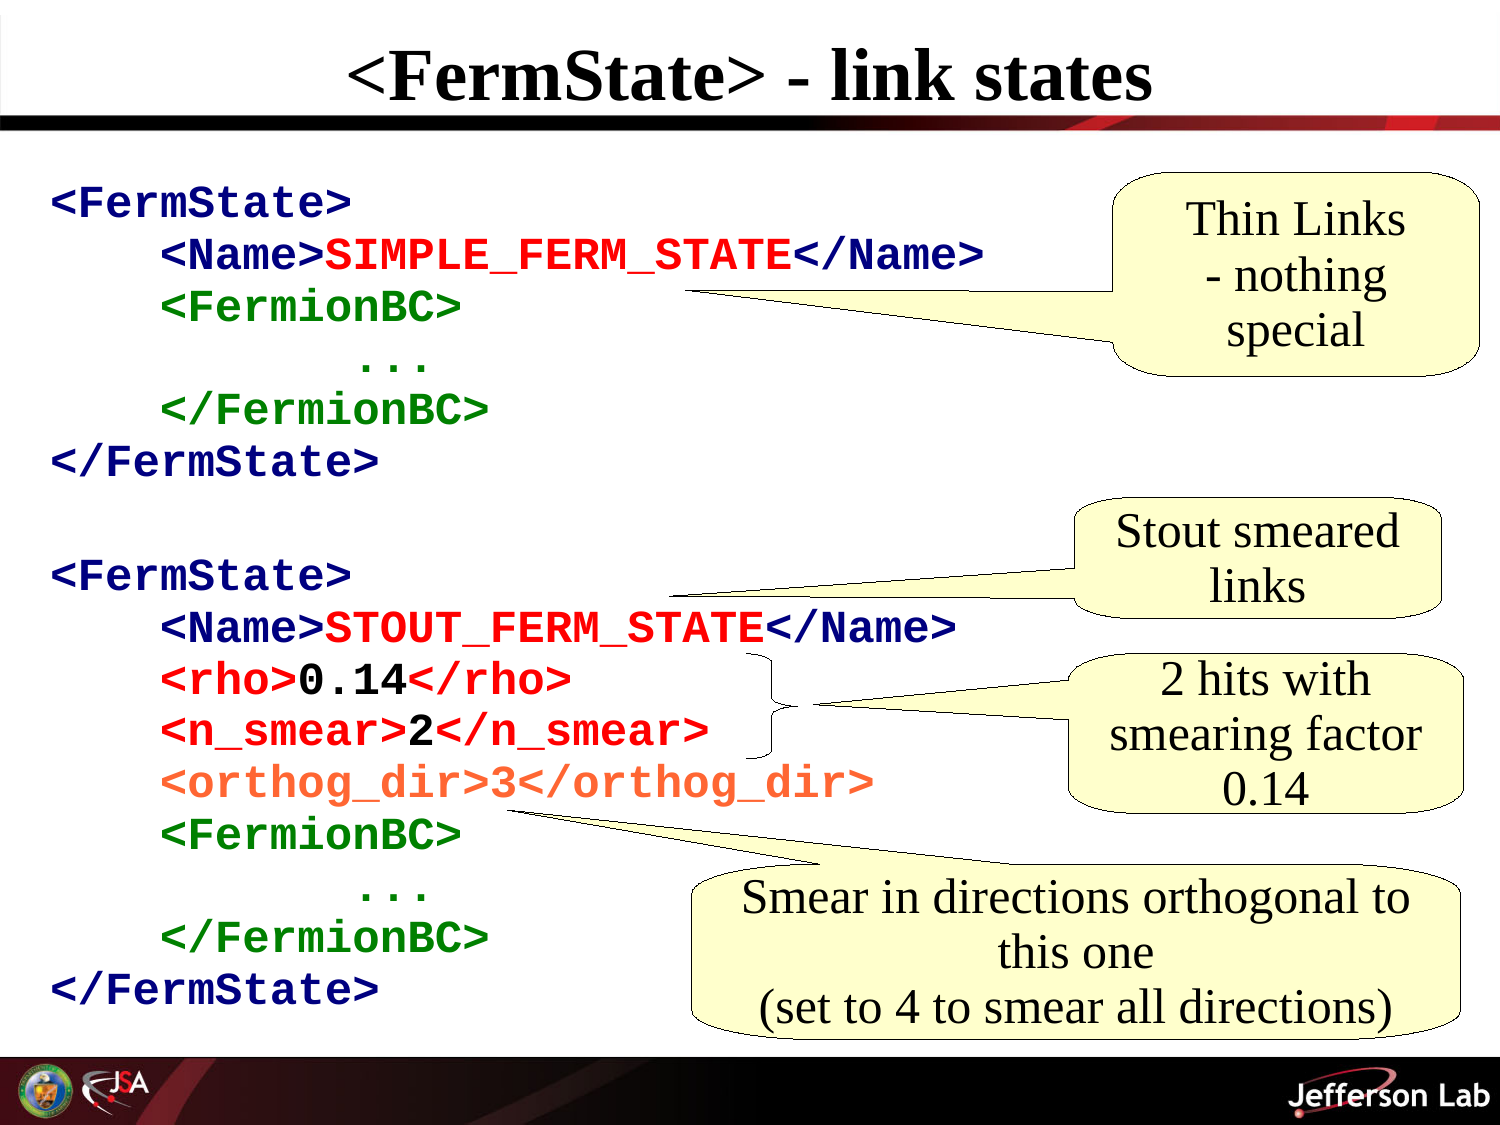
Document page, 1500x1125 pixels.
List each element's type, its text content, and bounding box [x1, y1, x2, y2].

text_box Smear in directions orthogonal to this one (set to 4 to smear all directions) [507, 810, 1461, 1040]
text_box Thin Links - nothing special [685, 172, 1480, 377]
text_box 2 hits with smearing factor 0.14 [813, 653, 1464, 814]
text_box <FermState> <Name>SIMPLE_FERM_STATE</Name> <FermionBC> ... </FermionBC> </FermState> [35, 172, 1000, 498]
title <FermState> - link states [112, 7, 1388, 143]
text_box Stout smeared links [669, 497, 1442, 619]
picture [0, 0, 1500, 1125]
text_box <FermState> <Name>STOUT_FERM_STATE</Name> <rho>0.14</rho> <n_smear>2</n_smear> <orthog_dir>3</orthog_dir> <FermionBC> ... </FermionBC> </FermState> [35, 545, 973, 1026]
